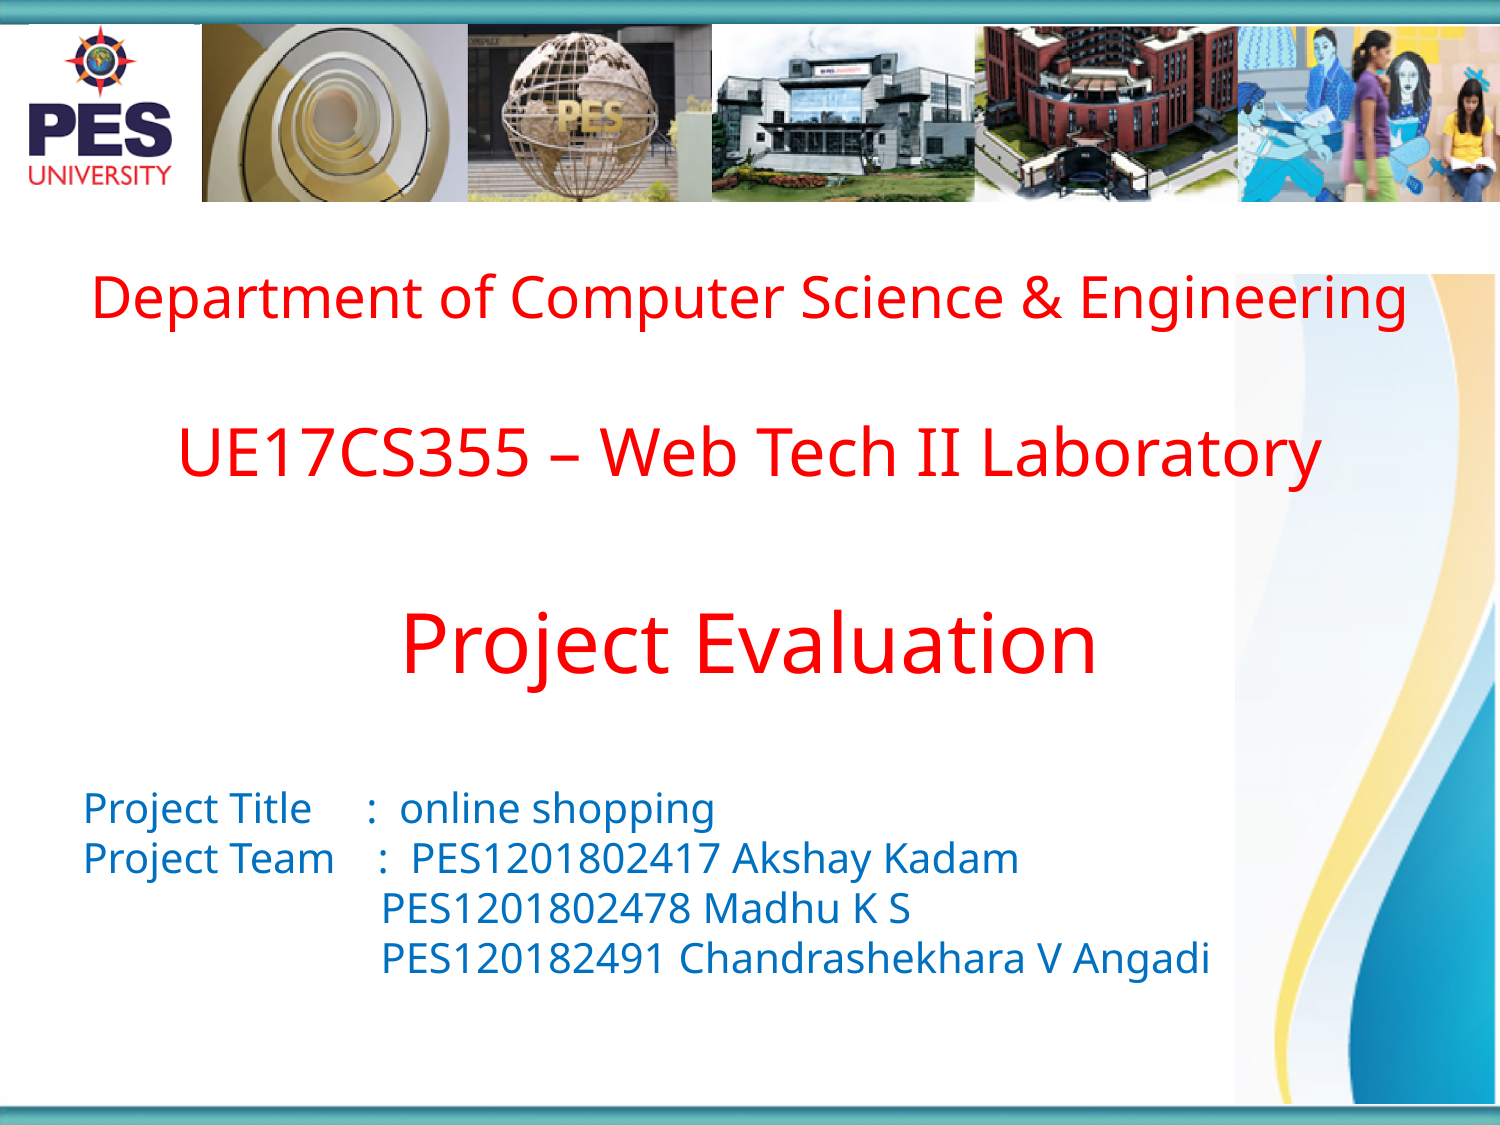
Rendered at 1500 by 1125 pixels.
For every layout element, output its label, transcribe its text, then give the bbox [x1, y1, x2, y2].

picture [0, 0, 1500, 1125]
text_box Department of Computer Science & Engineering UE17CS355 – Web Tech II Laboratory Project Evaluation [69, 252, 1431, 470]
text_box Project Title : online shopping Project Team : PES1201802417 Akshay Kadam PES1201802478 Madhu K S PES120182491 Chandrashekhara V Angadi [67, 774, 1455, 1000]
